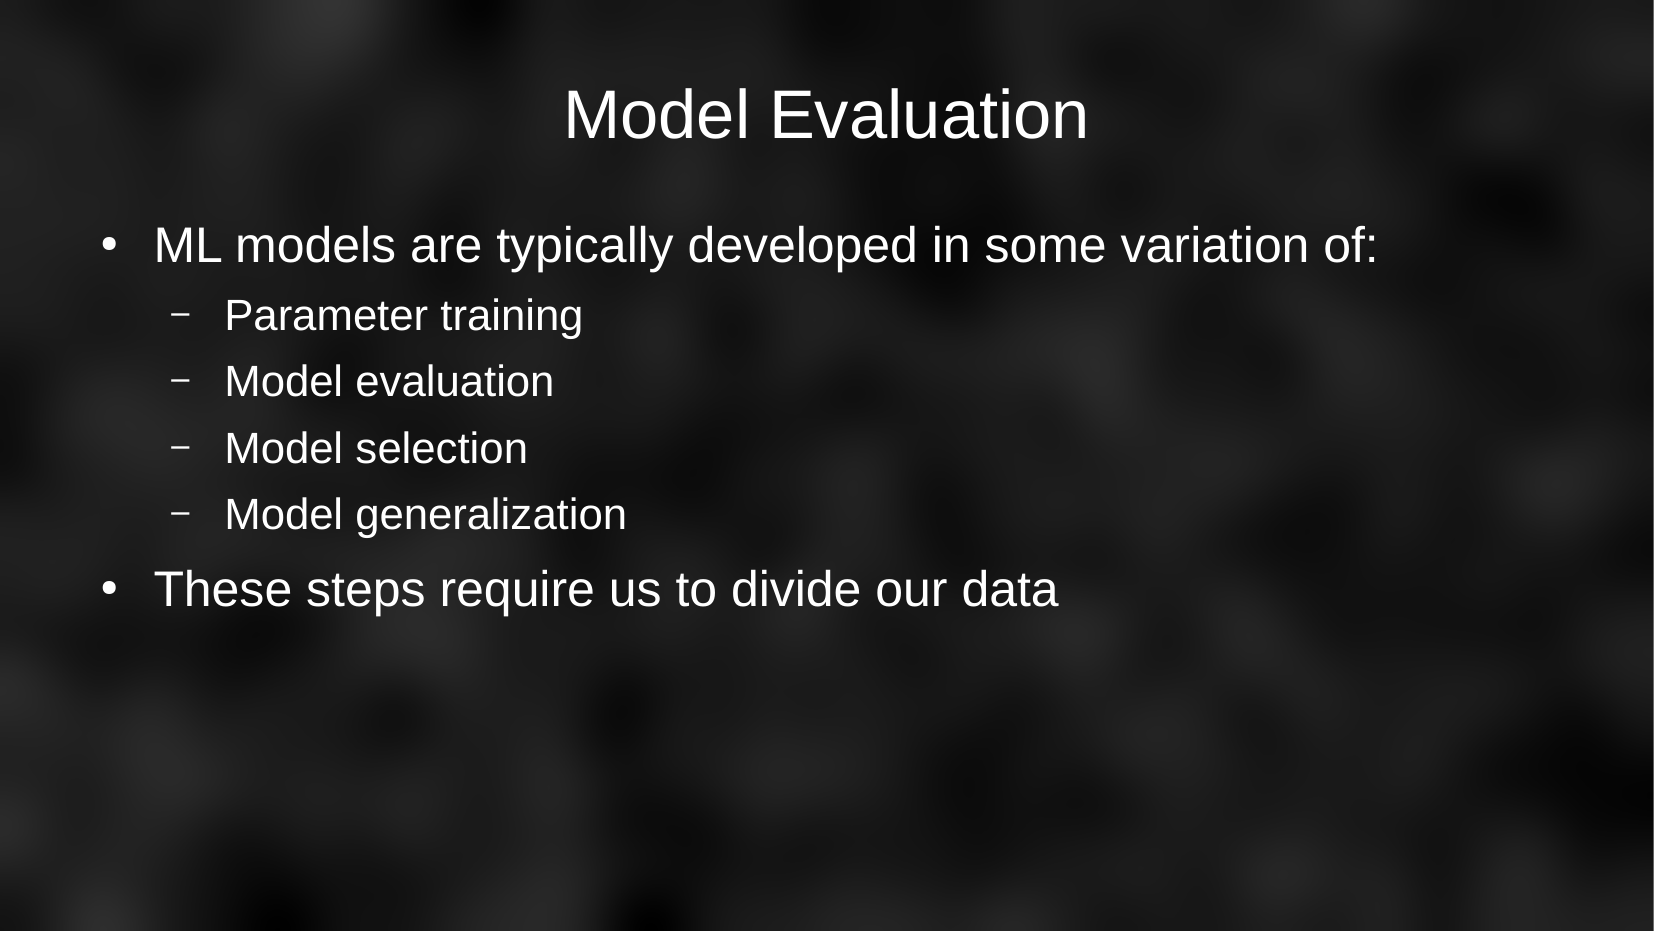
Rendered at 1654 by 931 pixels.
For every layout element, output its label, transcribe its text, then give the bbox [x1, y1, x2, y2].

list ML models are typically developed in some variation of: Parameter training Model evaluation Model selection Model generalization These steps require us to divide our data [82, 217, 1571, 758]
picture [0, 0, 1654, 931]
title Model Evaluation [82, 37, 1571, 193]
